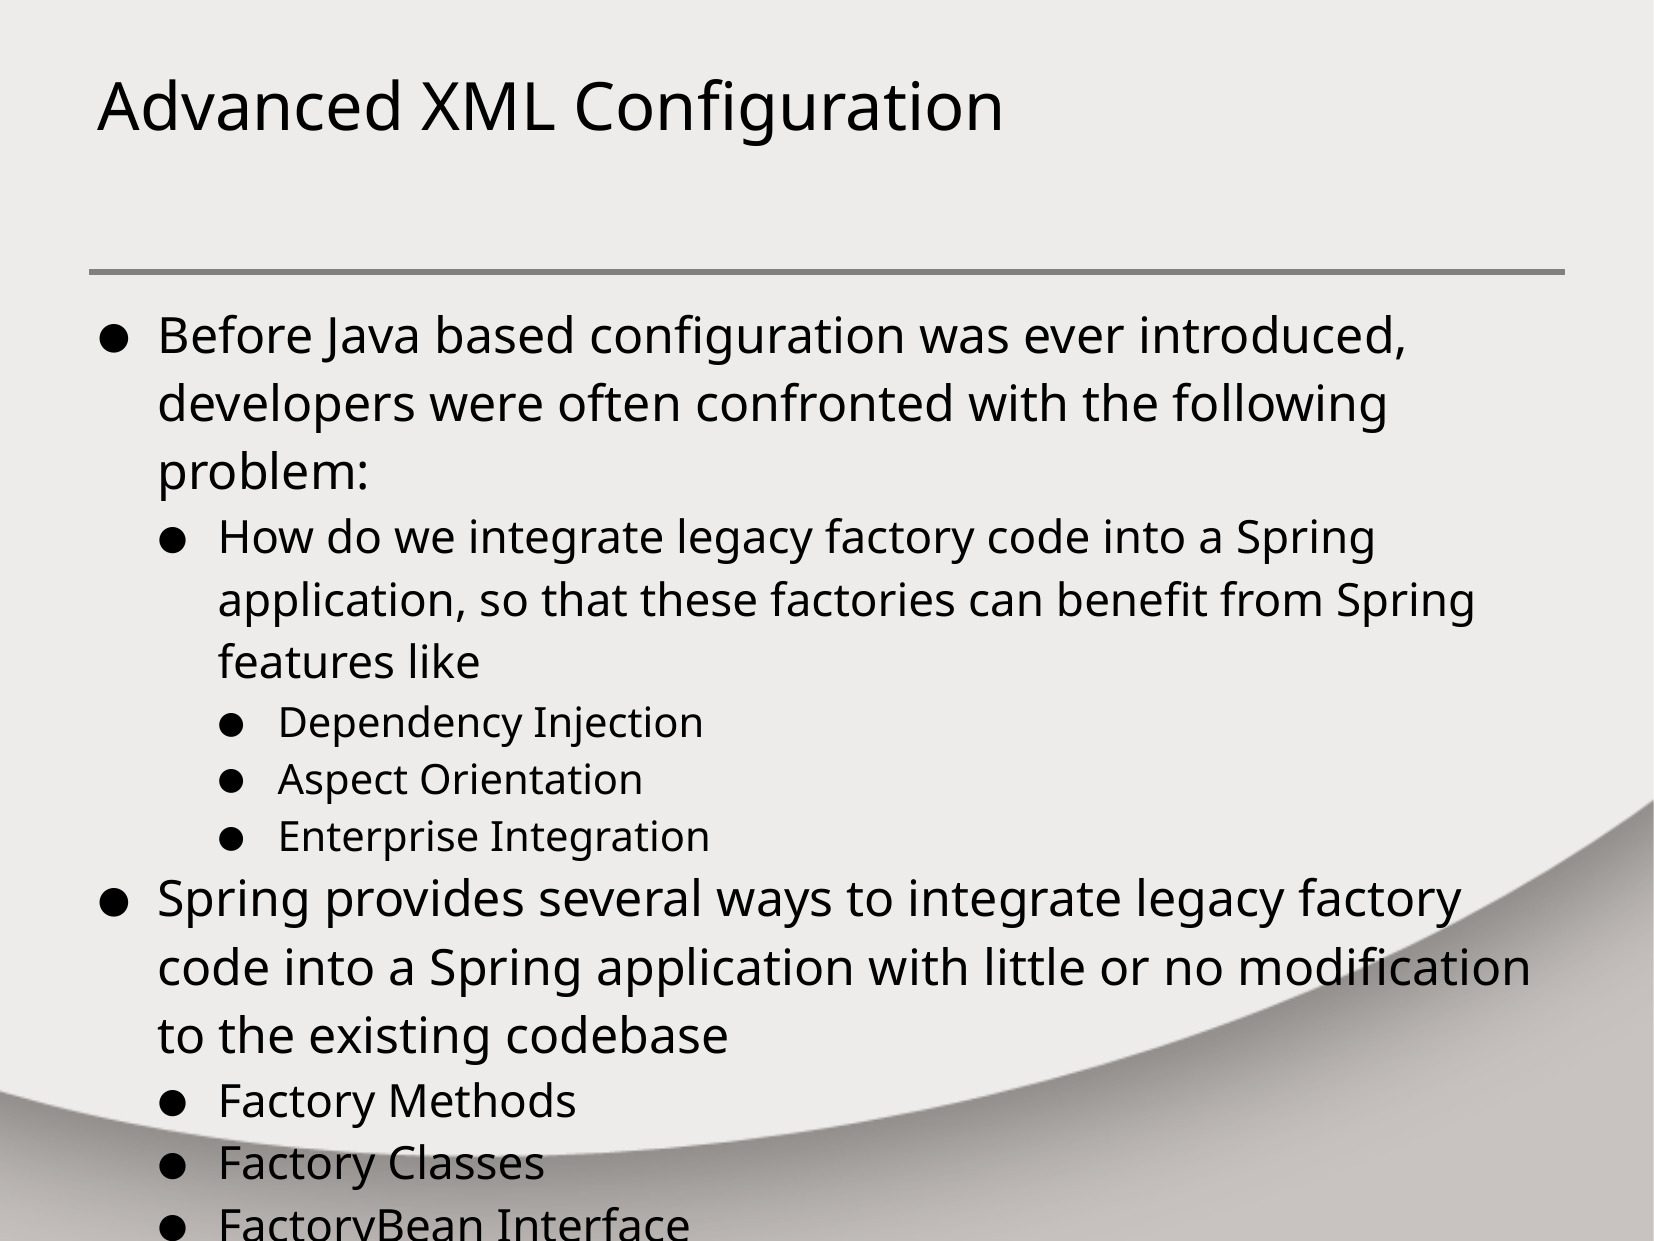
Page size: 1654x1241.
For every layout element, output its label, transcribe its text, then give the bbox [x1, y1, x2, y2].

picture [520, 1220, 533, 1241]
picture [436, 1230, 448, 1239]
title Advanced XML Configuration [97, 75, 1561, 226]
picture [672, 1220, 684, 1227]
picture [623, 1230, 635, 1239]
picture [312, 1220, 326, 1239]
picture [564, 1220, 576, 1227]
picture [464, 1220, 477, 1241]
picture [247, 1230, 259, 1239]
picture [412, 1220, 424, 1227]
picture [0, 0, 1654, 1241]
picture [384, 1227, 398, 1239]
picture [384, 1213, 397, 1223]
list Before Java based configuration was ever introduced, developers were often confronted with the following problem: How do we integrate legacy factory code into a Spring application, so that these factories can benefit from Spring features like Dependency Injection Aspect Orientation Enterprise Integration Spring provides several ways to integrate legacy factory code into a Spring application with little or no modification to the existing codebase Factory Methods Factory Classes FactoryBean Interface [97, 300, 1561, 1163]
